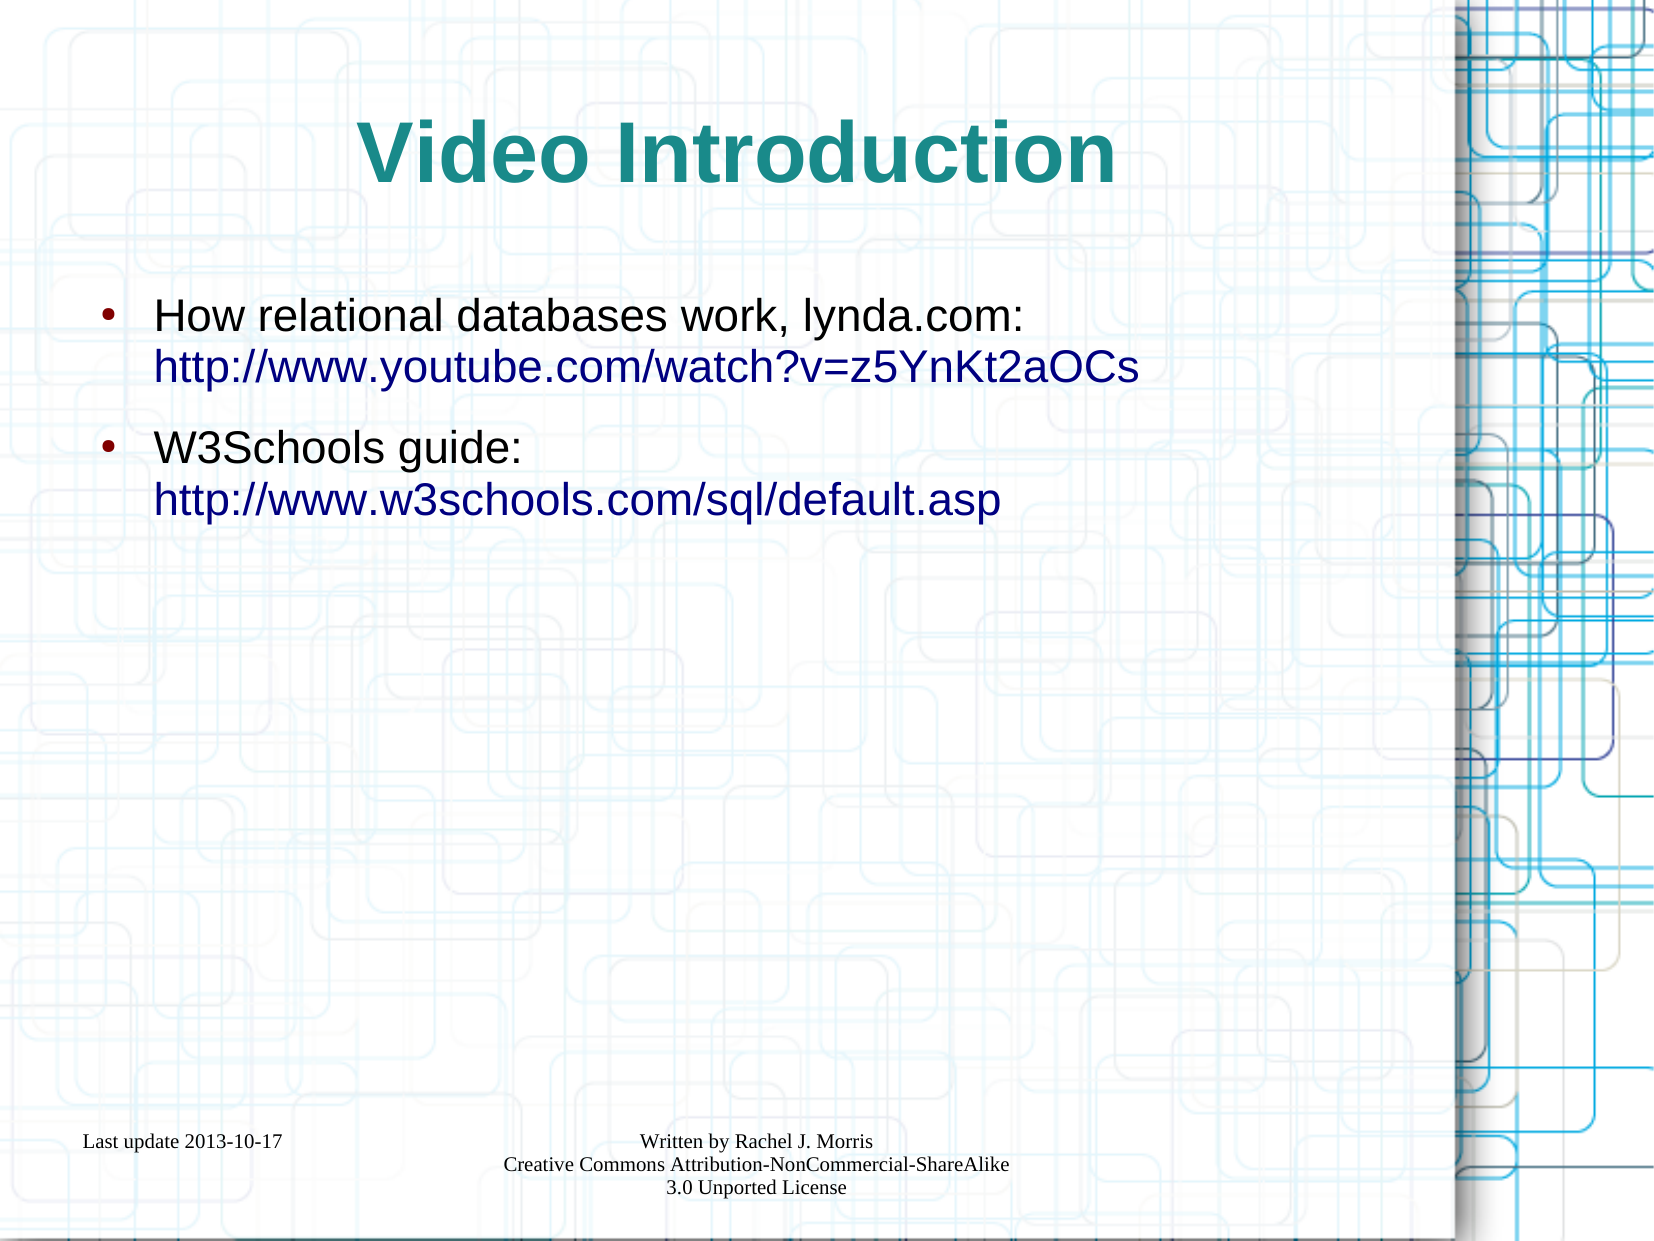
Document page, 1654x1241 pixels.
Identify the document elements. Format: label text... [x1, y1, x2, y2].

picture [0, 0, 1654, 1241]
list How relational databases work, lynda.com: http://www.youtube.com/watch?v=z5YnKt2aOCs W3Schools guide: http://www.w3schools.com/sql/default.asp [82, 290, 1418, 1010]
title Video Introduction [59, 49, 1418, 257]
